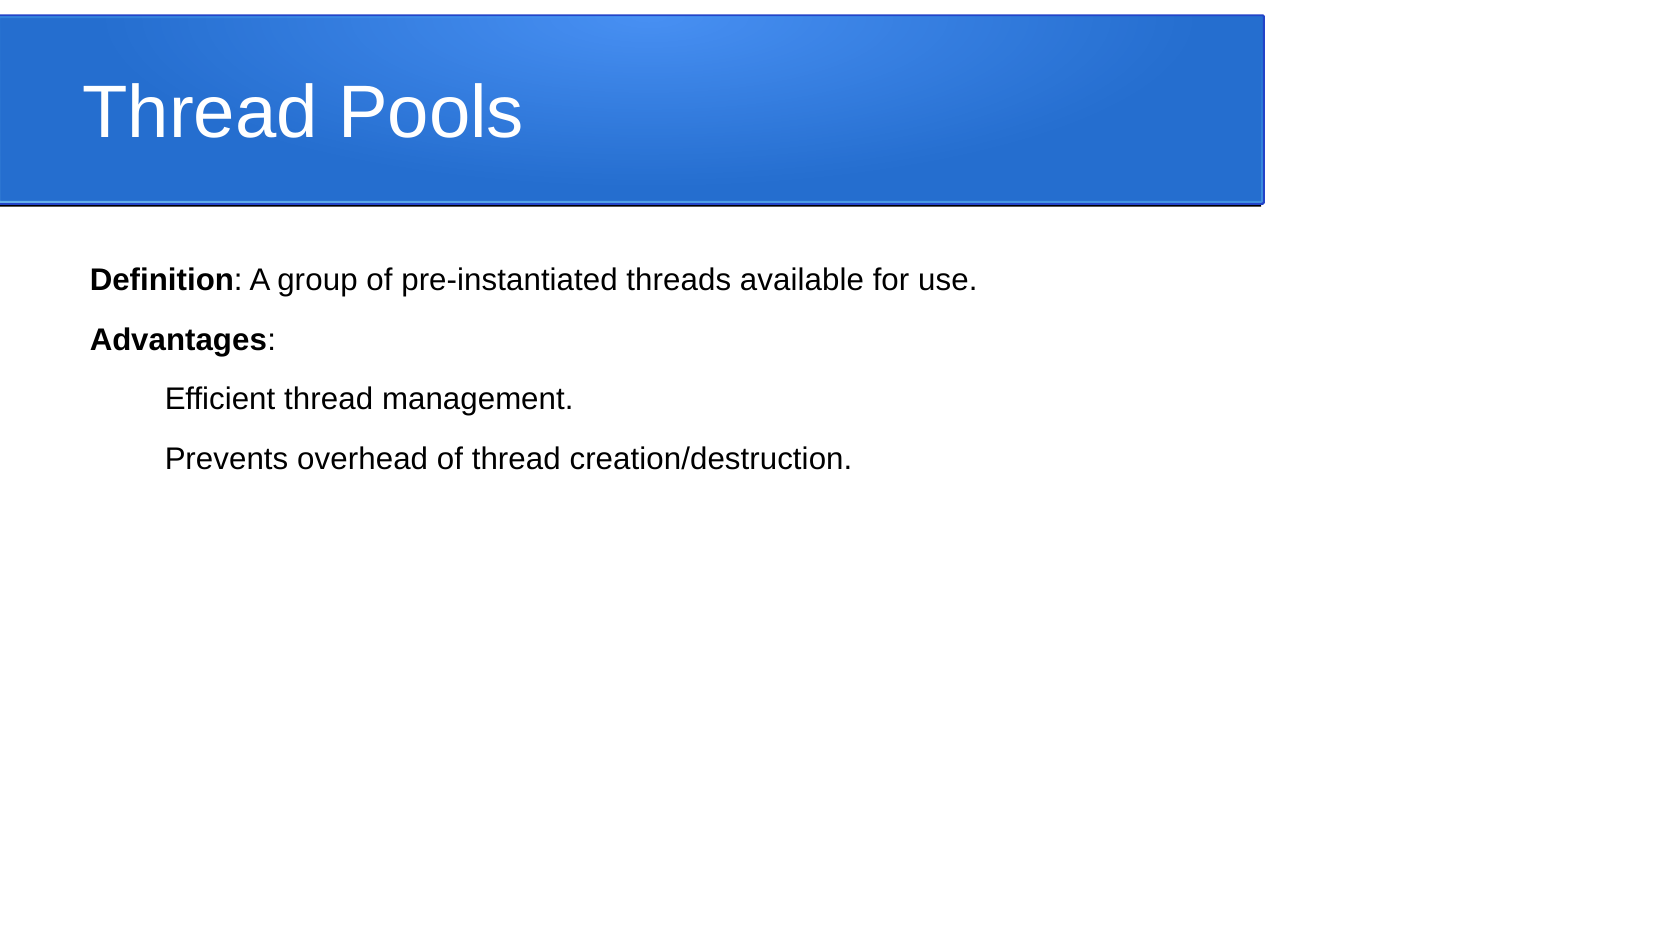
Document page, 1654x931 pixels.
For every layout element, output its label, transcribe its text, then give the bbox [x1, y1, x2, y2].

title Thread Pools [82, 35, 1235, 189]
text_box Definition: A group of pre-instantiated threads available for use. Advantages: Efficient thread management. Prevents overhead of thread creation/destruction. [75, 255, 1134, 532]
